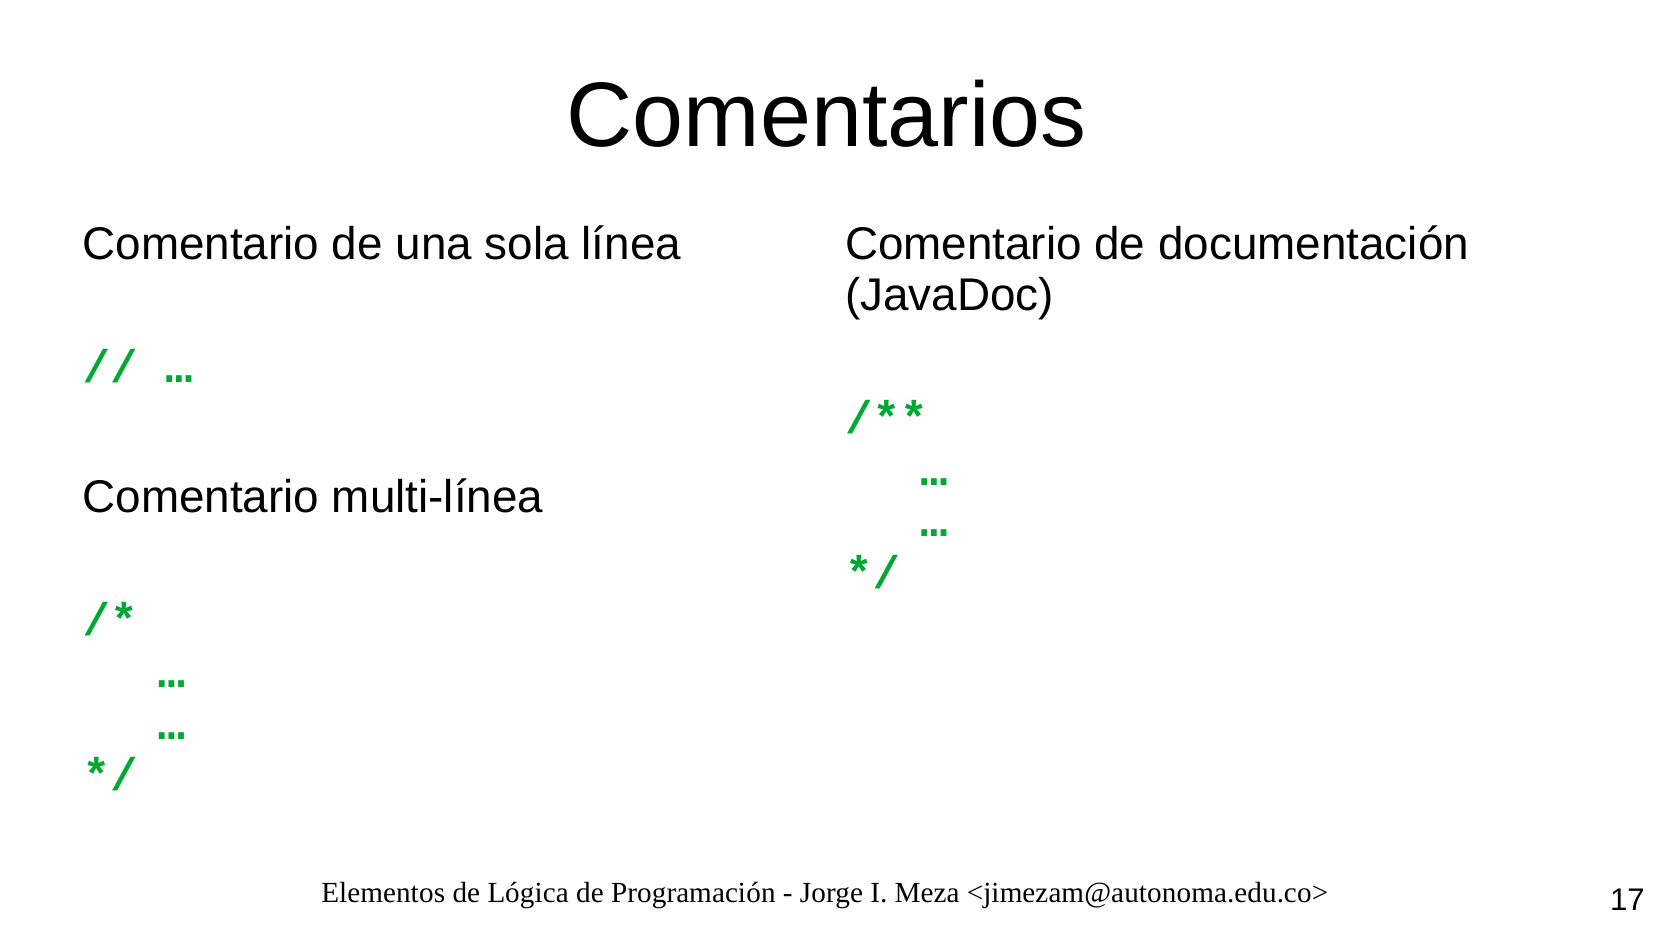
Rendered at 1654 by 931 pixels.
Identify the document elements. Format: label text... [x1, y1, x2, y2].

title Comentarios [82, 37, 1571, 193]
list Comentario de una sola línea // … Comentario multi-línea /* … … */ [82, 217, 809, 863]
list Comentario de documentación (JavaDoc) /** … … */ [845, 217, 1572, 863]
